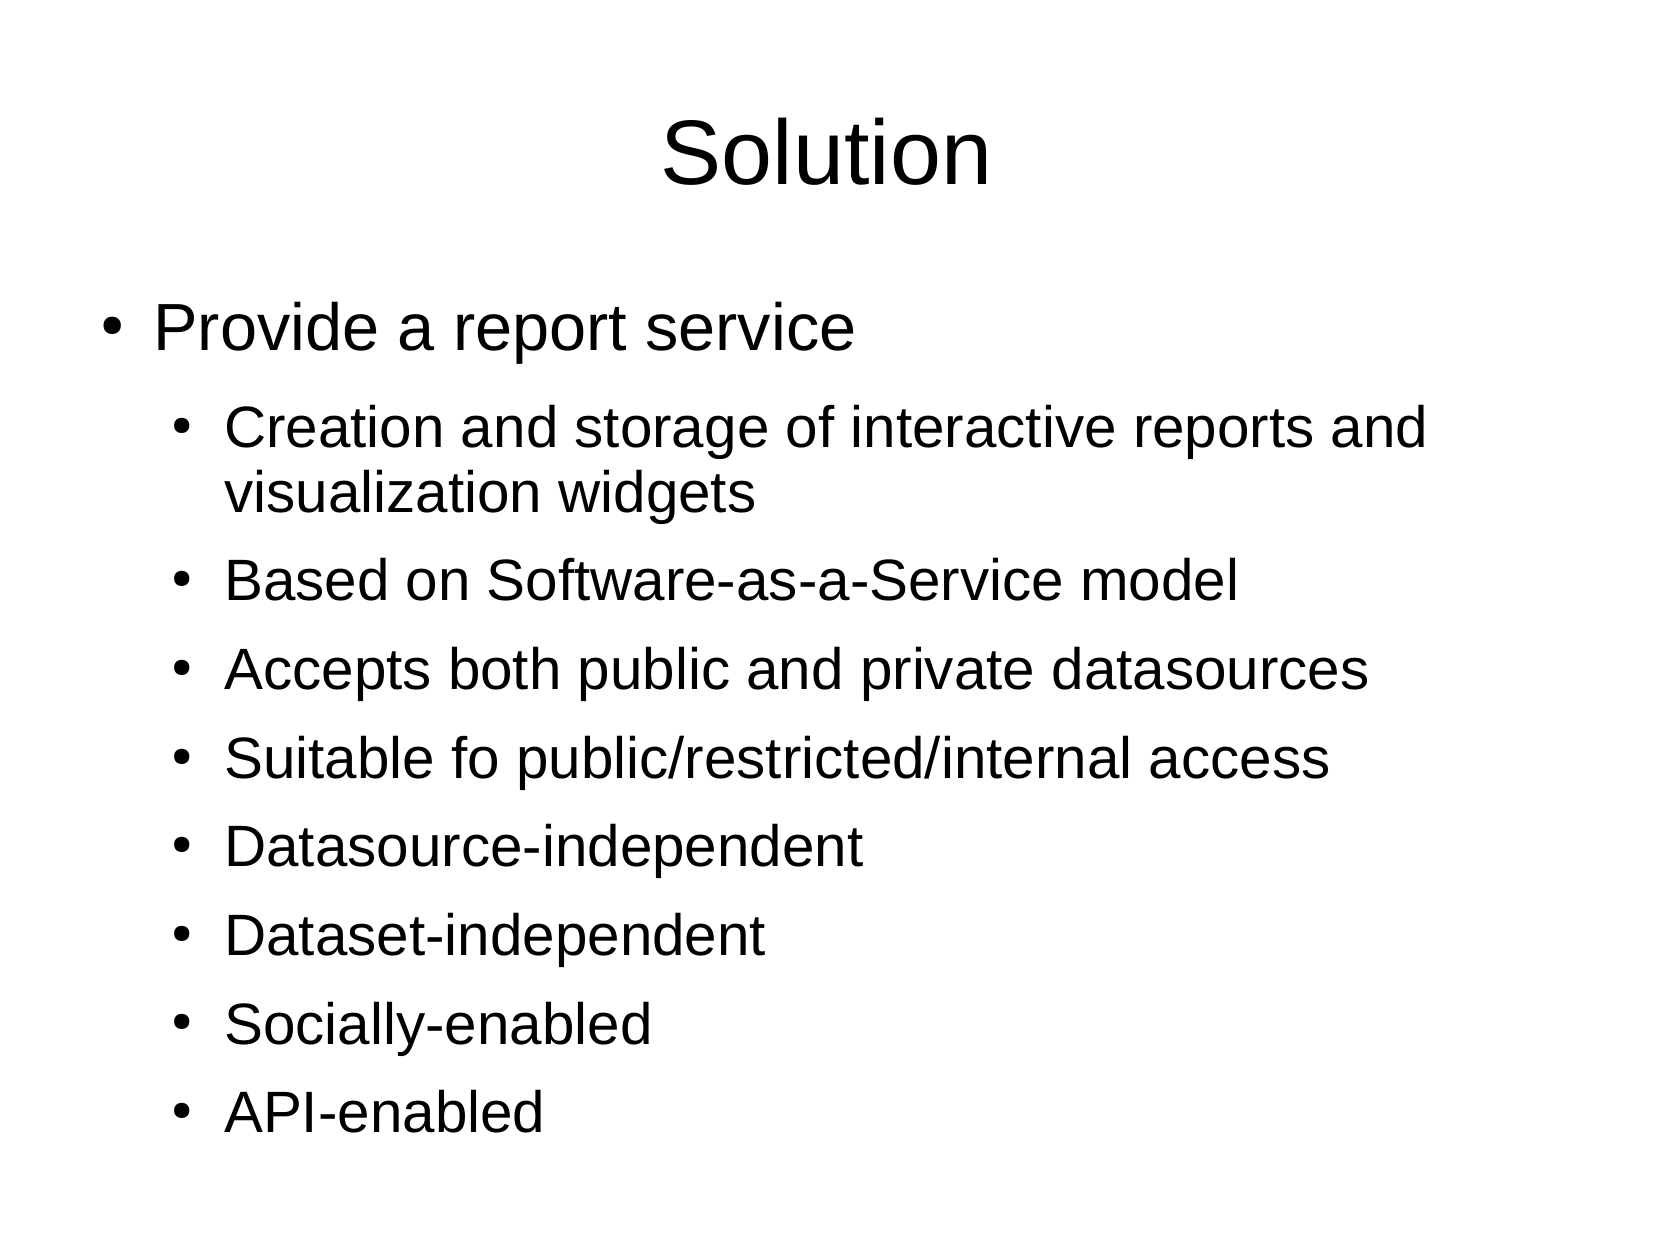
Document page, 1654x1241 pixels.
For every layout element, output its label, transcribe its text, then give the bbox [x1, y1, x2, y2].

list Provide a report service Creation and storage of interactive reports and visualization widgets Based on Software-as-a-Service model Accepts both public and private datasources Suitable fo public/restricted/internal access Datasource-independent Dataset-independent Socially-enabled API-enabled [82, 290, 1571, 1143]
title Solution [82, 56, 1571, 250]
